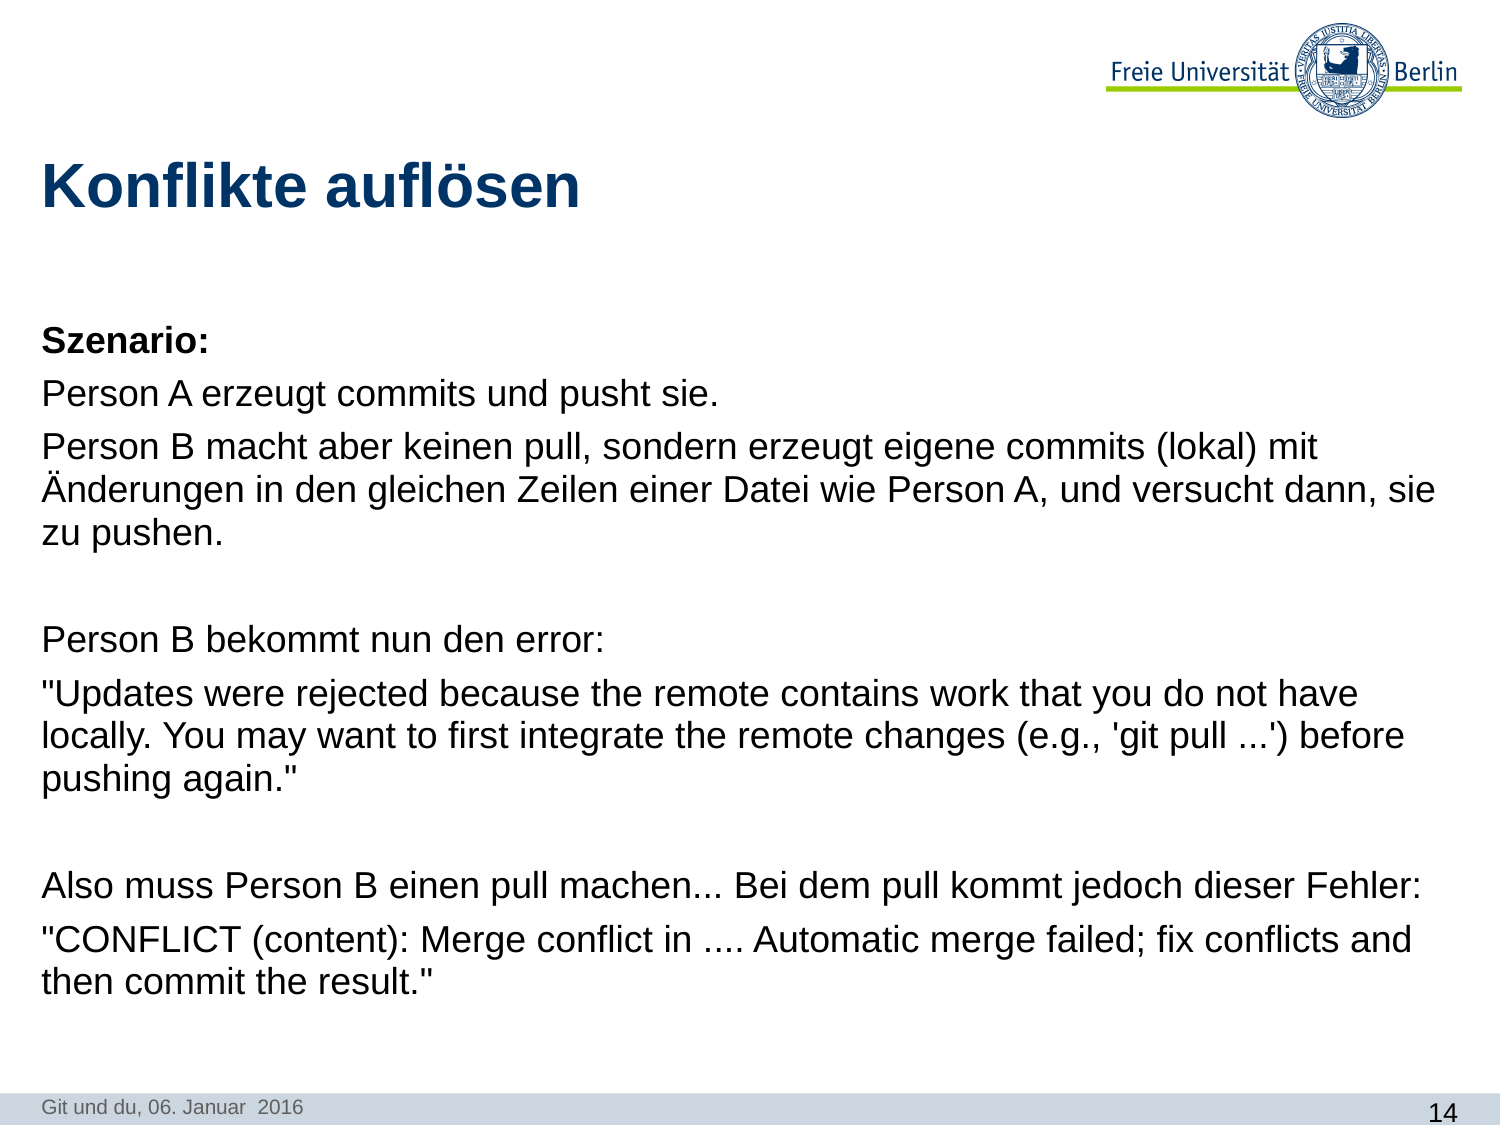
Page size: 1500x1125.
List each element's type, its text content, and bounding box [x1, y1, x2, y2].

title Konflikte auflösen [41, 150, 1460, 221]
list Szenario: Person A erzeugt commits und pusht sie. Person B macht aber keinen pull, sondern erzeugt eigene commits (lokal) mit Änderungen in den gleichen Zeilen einer Datei wie Person A, und versucht dann, sie zu pushen. Person B bekommt nun den error: "Updates were rejected because the remote contains work that you do not have locally. You may want to first integrate the remote changes (e.g., 'git pull ...') before pushing again." Also muss Person B einen pull machen... Bei dem pull kommt jedoch dieser Fehler: "CONFLICT (content): Merge conflict in .... Automatic merge failed; fix conflicts and then commit the result." [41, 265, 1460, 1064]
picture [1106, 23, 1462, 118]
